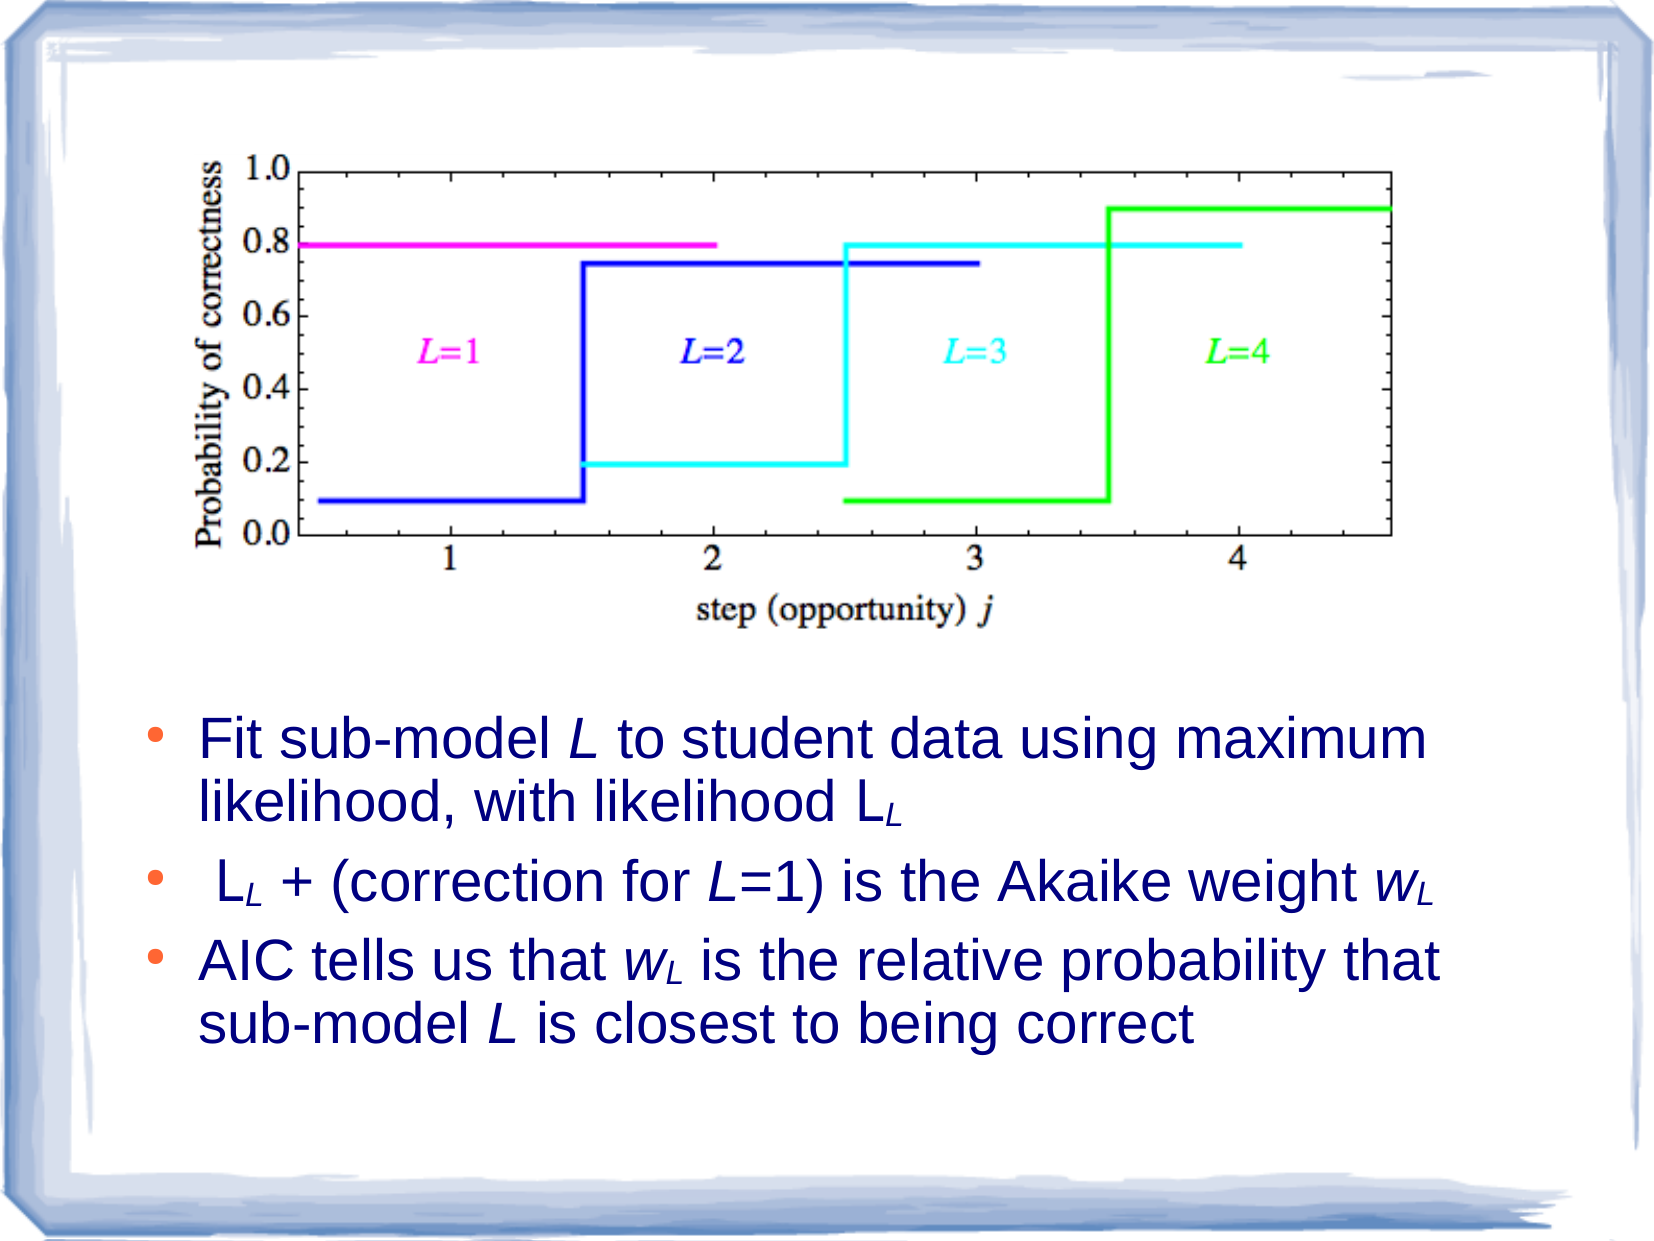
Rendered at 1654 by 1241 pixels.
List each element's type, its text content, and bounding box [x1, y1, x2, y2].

list Fit sub-model L to student data using maximum likelihood, with likelihood LL LL + (correction for L=1) is the Akaike weight wL AIC tells us that wL is the relative probability that sub-model L is closest to being correct [112, 700, 1519, 1117]
picture [0, 0, 1654, 1241]
